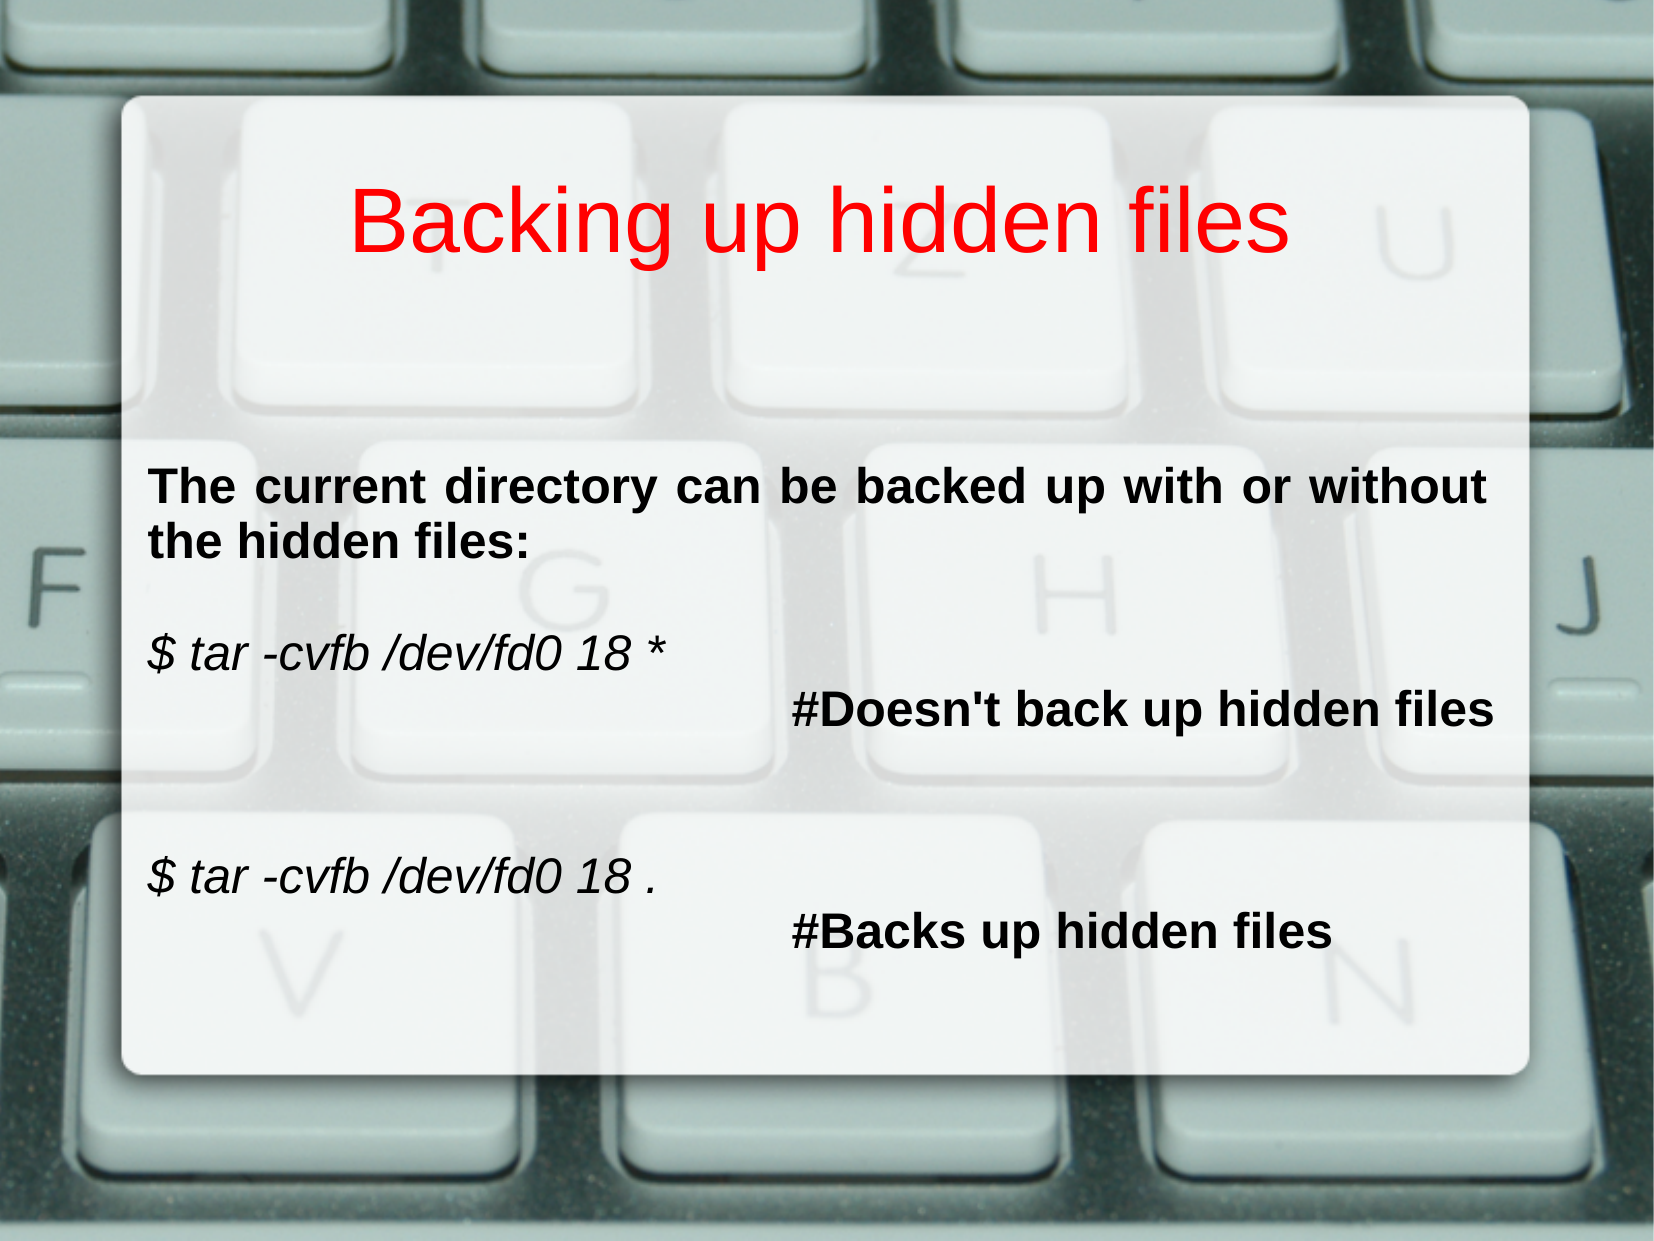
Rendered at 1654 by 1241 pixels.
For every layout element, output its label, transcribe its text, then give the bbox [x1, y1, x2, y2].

picture [0, 0, 1654, 1241]
title Backing up hidden files [135, 125, 1506, 318]
subtitle The current directory can be backed up with or without the hidden files: $ tar -cvfb /dev/fd0 18 * #Doesn't back up hidden files $ tar -cvfb /dev/fd0 18 . #Backs up hidden files [147, 361, 1506, 1056]
